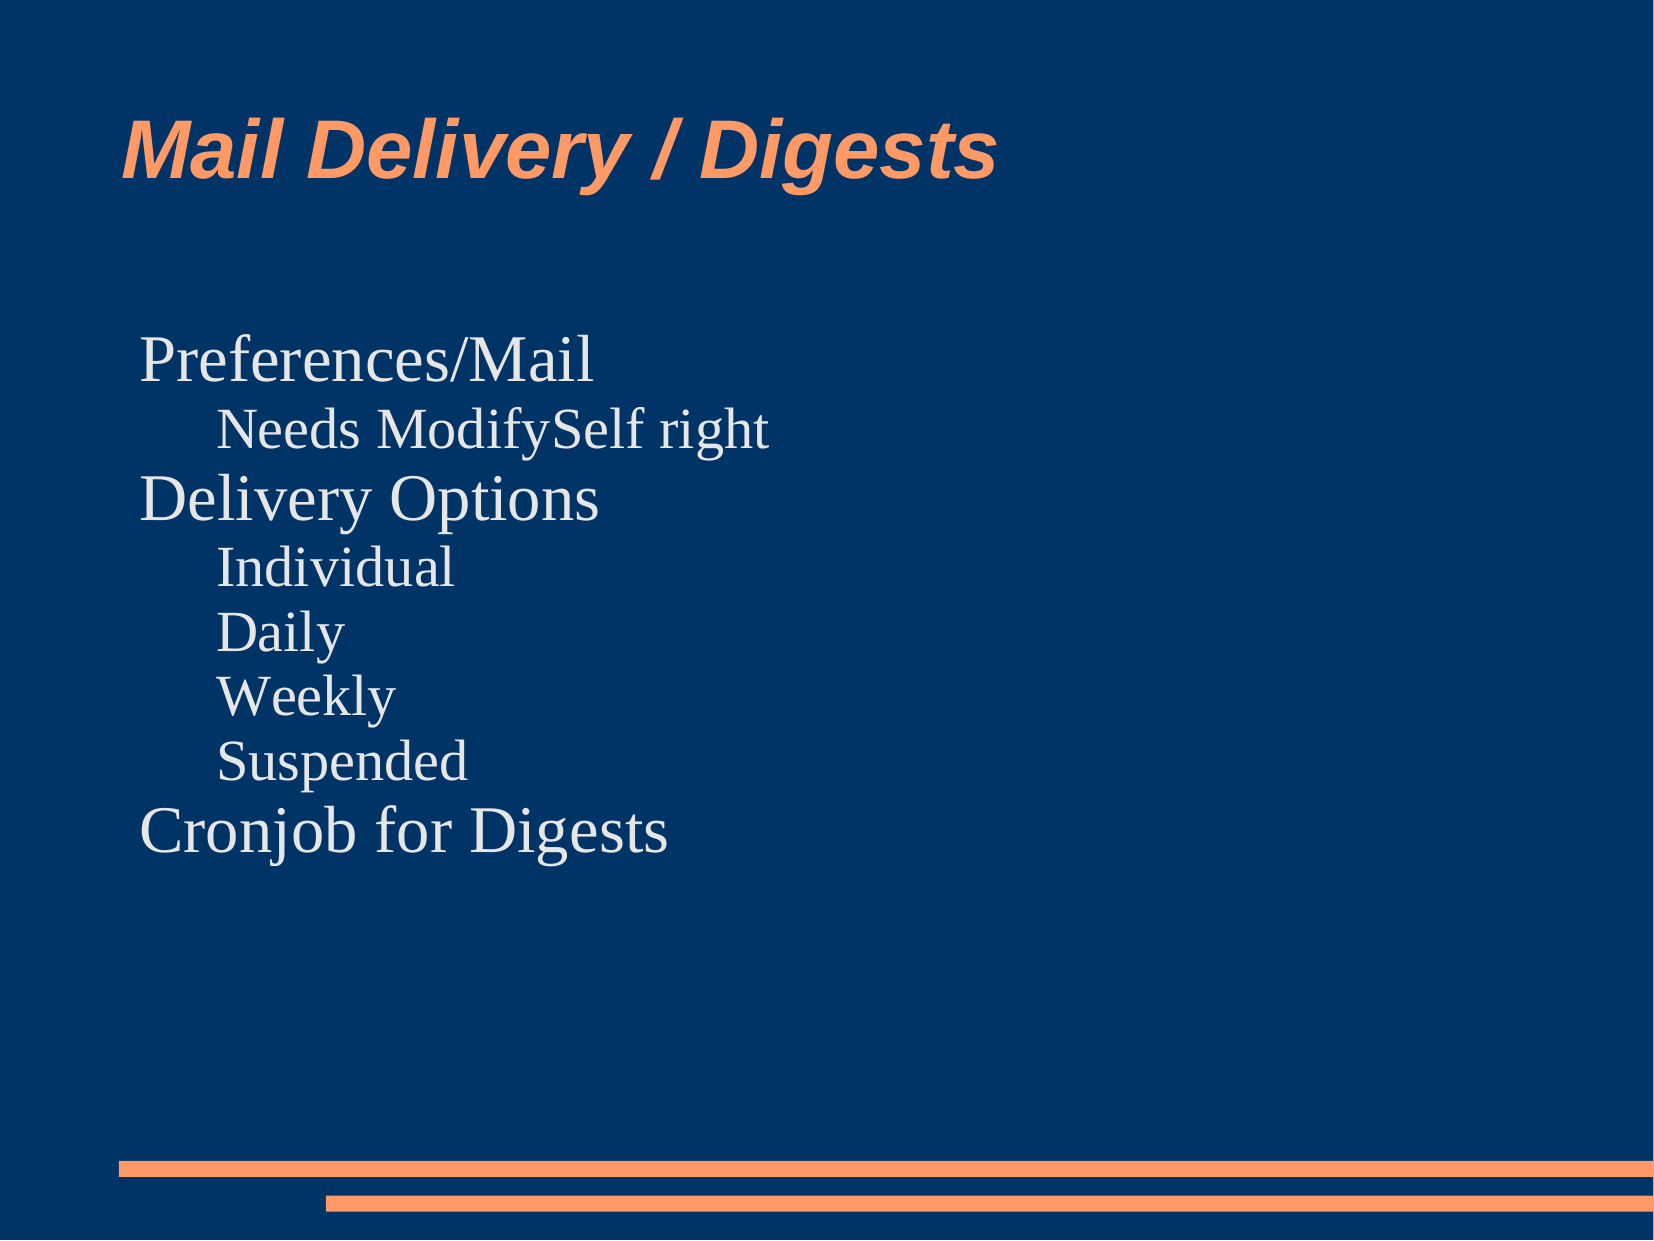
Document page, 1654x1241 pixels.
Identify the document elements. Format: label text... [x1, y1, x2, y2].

list Preferences/Mail Needs ModifySelf right Delivery Options Individual Daily Weekly Suspended Cronjob for Digests [121, 322, 1561, 1118]
title Mail Delivery / Digests [121, 46, 1534, 254]
